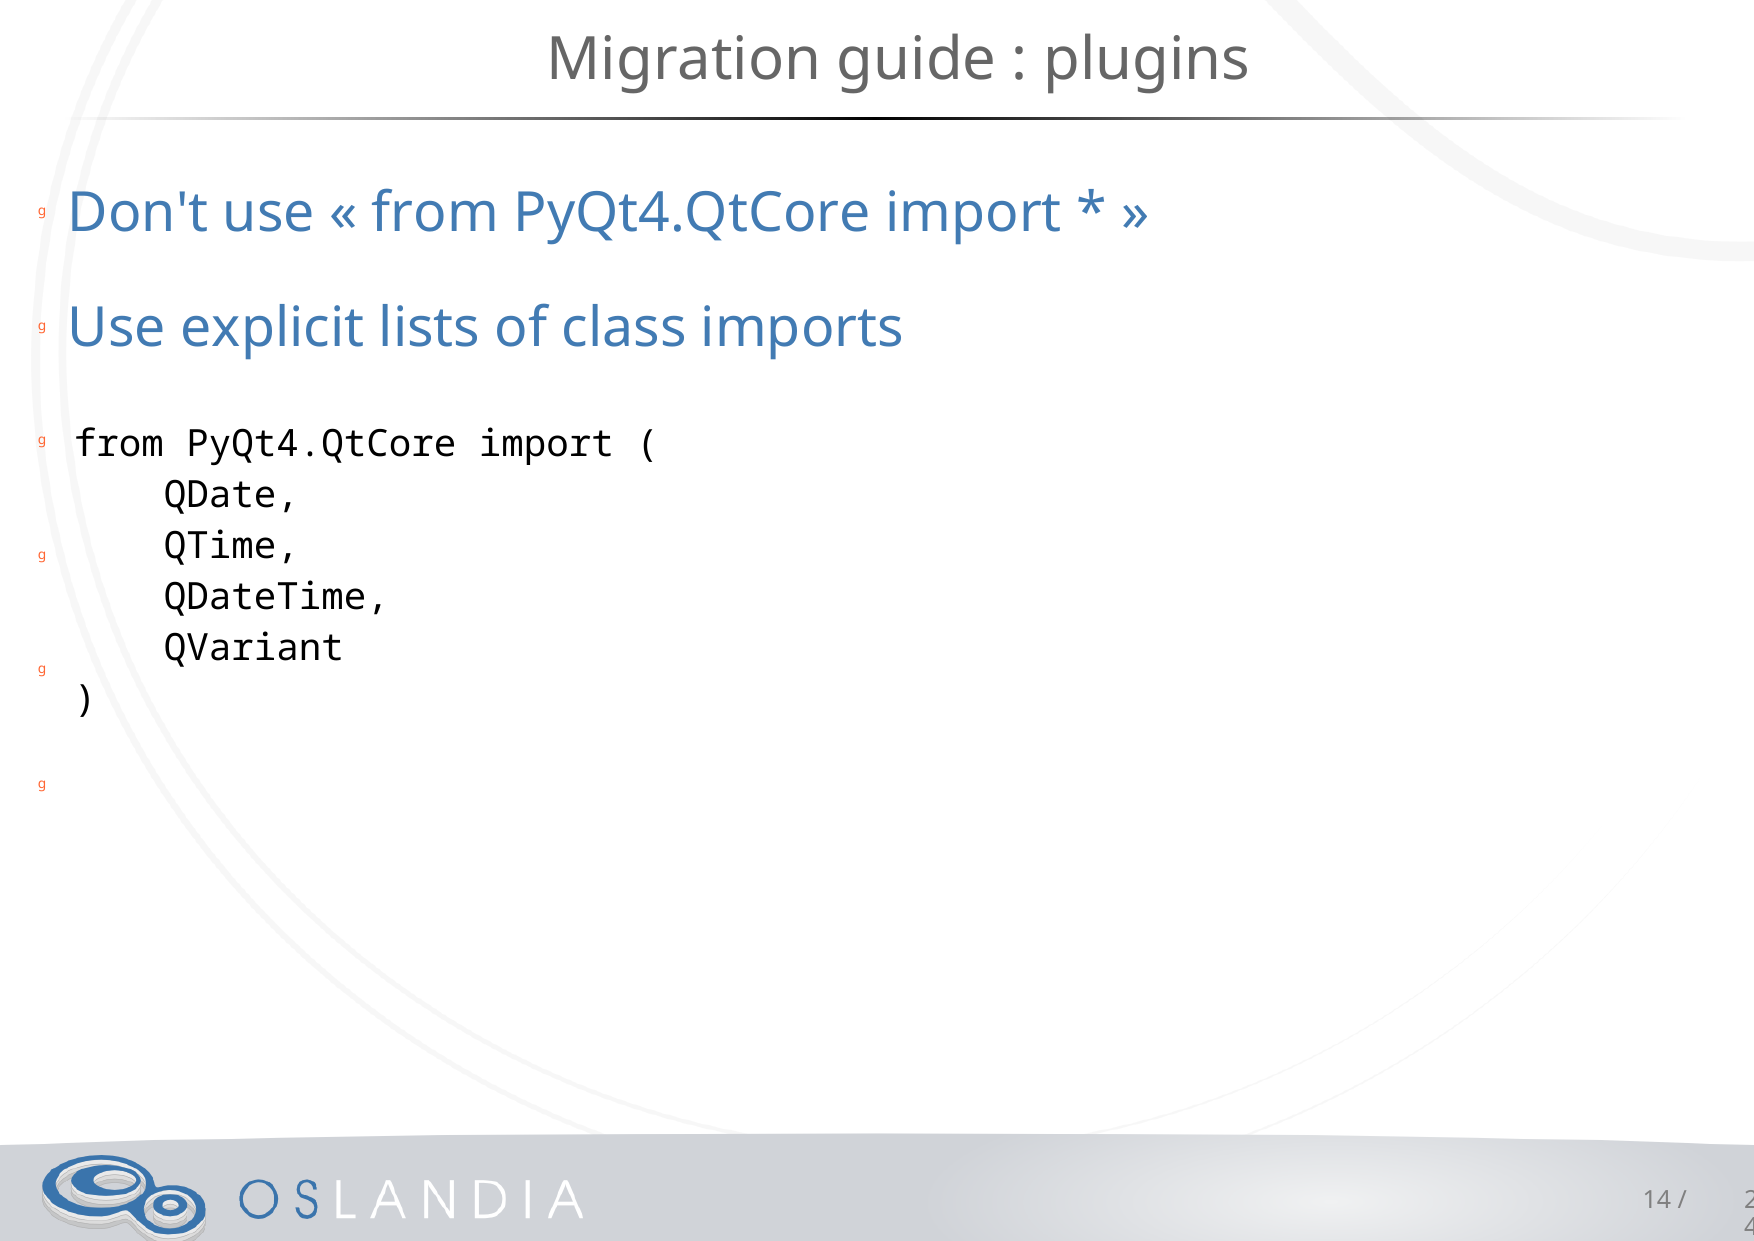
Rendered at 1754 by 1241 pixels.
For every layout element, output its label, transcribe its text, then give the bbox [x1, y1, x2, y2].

picture [1747, 1221, 1753, 1229]
text_box from PyQt4.QtCore import ( QDate, QTime, QDateTime, QVariant ) [59, 409, 878, 686]
title Migration guide : plugins [31, 14, 1754, 98]
list Don't use « from PyQt4.QtCore import * » Use explicit lists of class imports [37, 172, 1710, 1090]
picture [0, 0, 1754, 1241]
